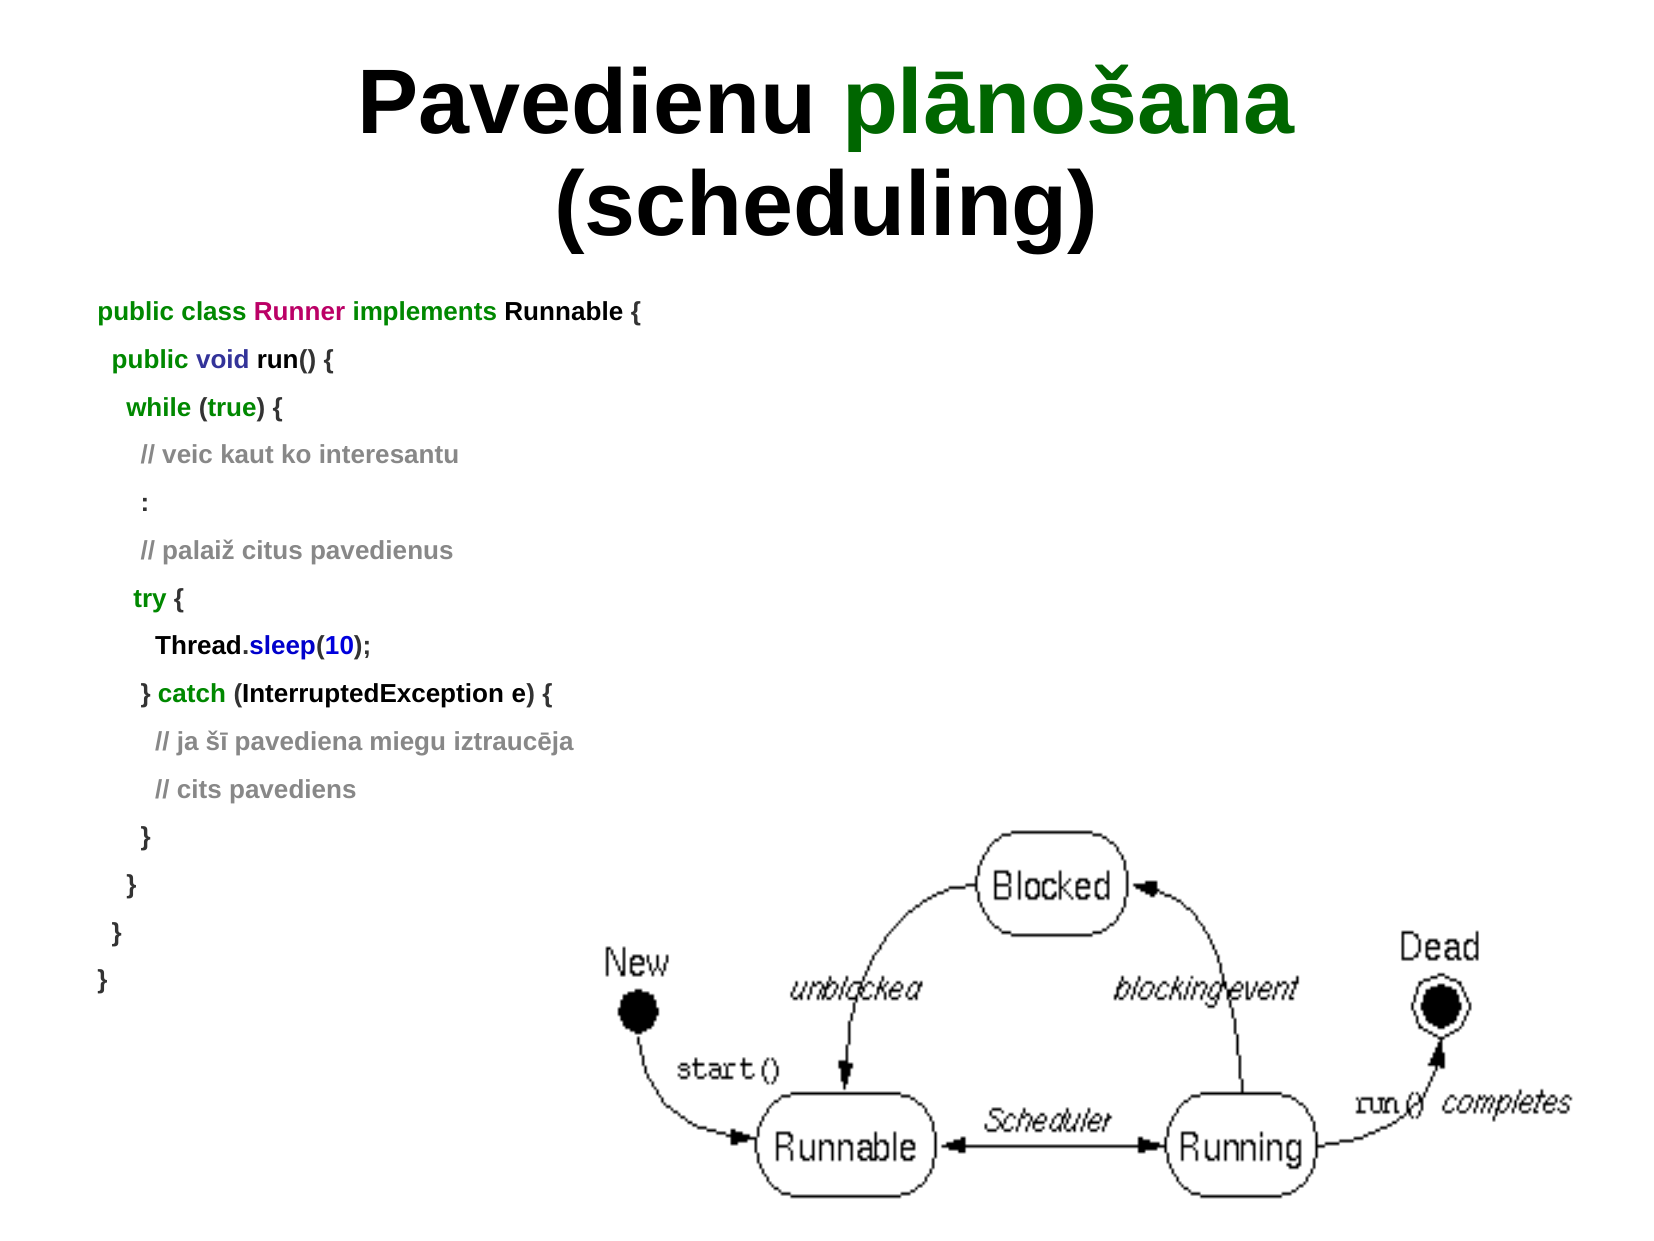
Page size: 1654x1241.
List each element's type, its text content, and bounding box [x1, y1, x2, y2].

title Pavedienu plānošana (scheduling) [82, 49, 1571, 257]
picture [566, 779, 1618, 1217]
list public class Runner implements Runnable { public void run() { while (true) { // veic kaut ko interesantu : // palaiž citus pavedienus try { Thread.sleep(10); } catch (InterruptedException e) { // ja šī pavediena miegu iztraucēja // cits pavediens } } } } [82, 290, 804, 1010]
